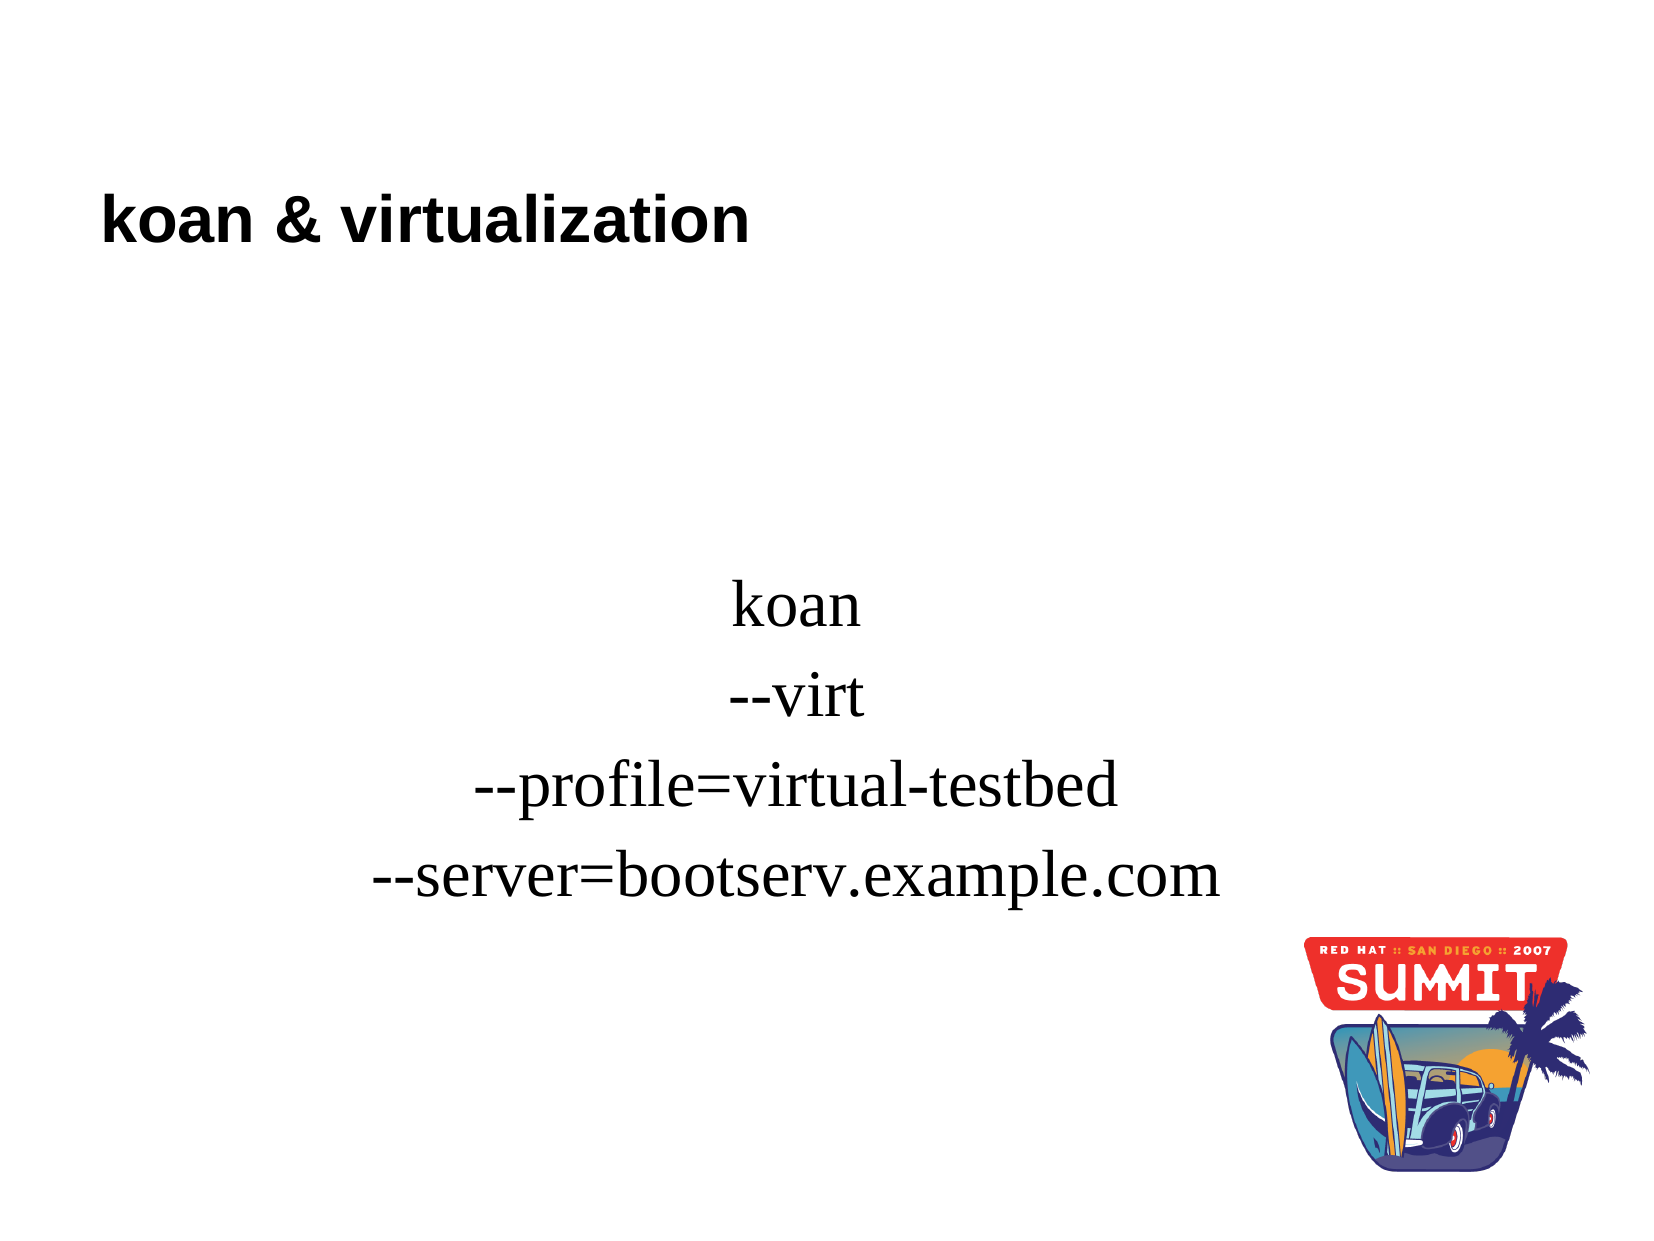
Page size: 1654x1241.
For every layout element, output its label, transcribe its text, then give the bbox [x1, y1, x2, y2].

picture [1500, 937, 1590, 1172]
subtitle koan --virt --profile=virtual-testbed --server=bootserv.example.com [94, 304, 1500, 1174]
title koan & virtualization [100, 164, 1506, 275]
